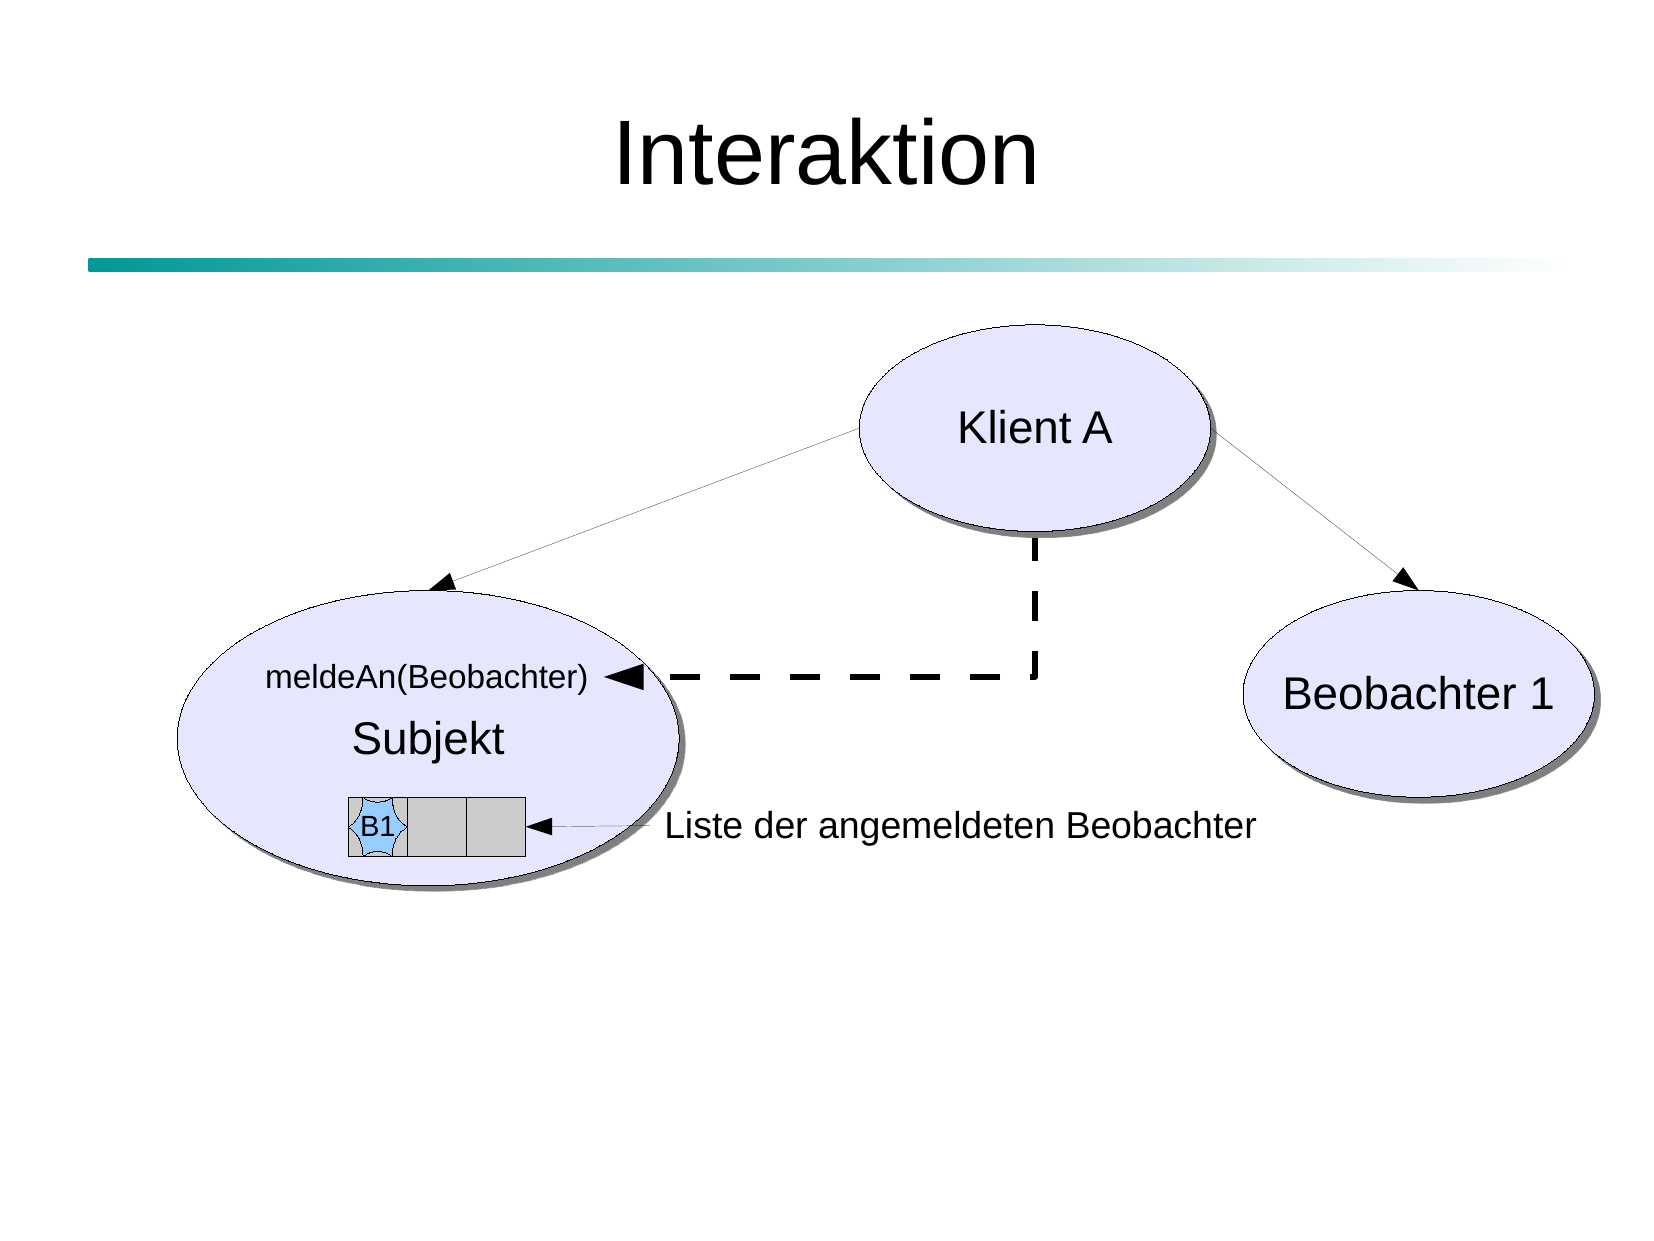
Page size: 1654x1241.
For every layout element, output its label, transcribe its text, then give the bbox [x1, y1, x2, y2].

text_box [348, 828, 363, 857]
text_box [348, 797, 362, 826]
text_box meldeAn(Beobachter) [250, 650, 604, 703]
text_box Liste der angemeldeten Beobachter [649, 797, 1272, 855]
title Interaktion [82, 49, 1571, 257]
text_box Klient A [859, 324, 1211, 532]
text_box [393, 797, 526, 857]
text_box Subjekt [177, 590, 680, 886]
text_box B1 [348, 797, 408, 857]
text_box [365, 797, 391, 802]
text_box [364, 852, 391, 857]
text_box Beobachter 1 [1243, 590, 1595, 798]
